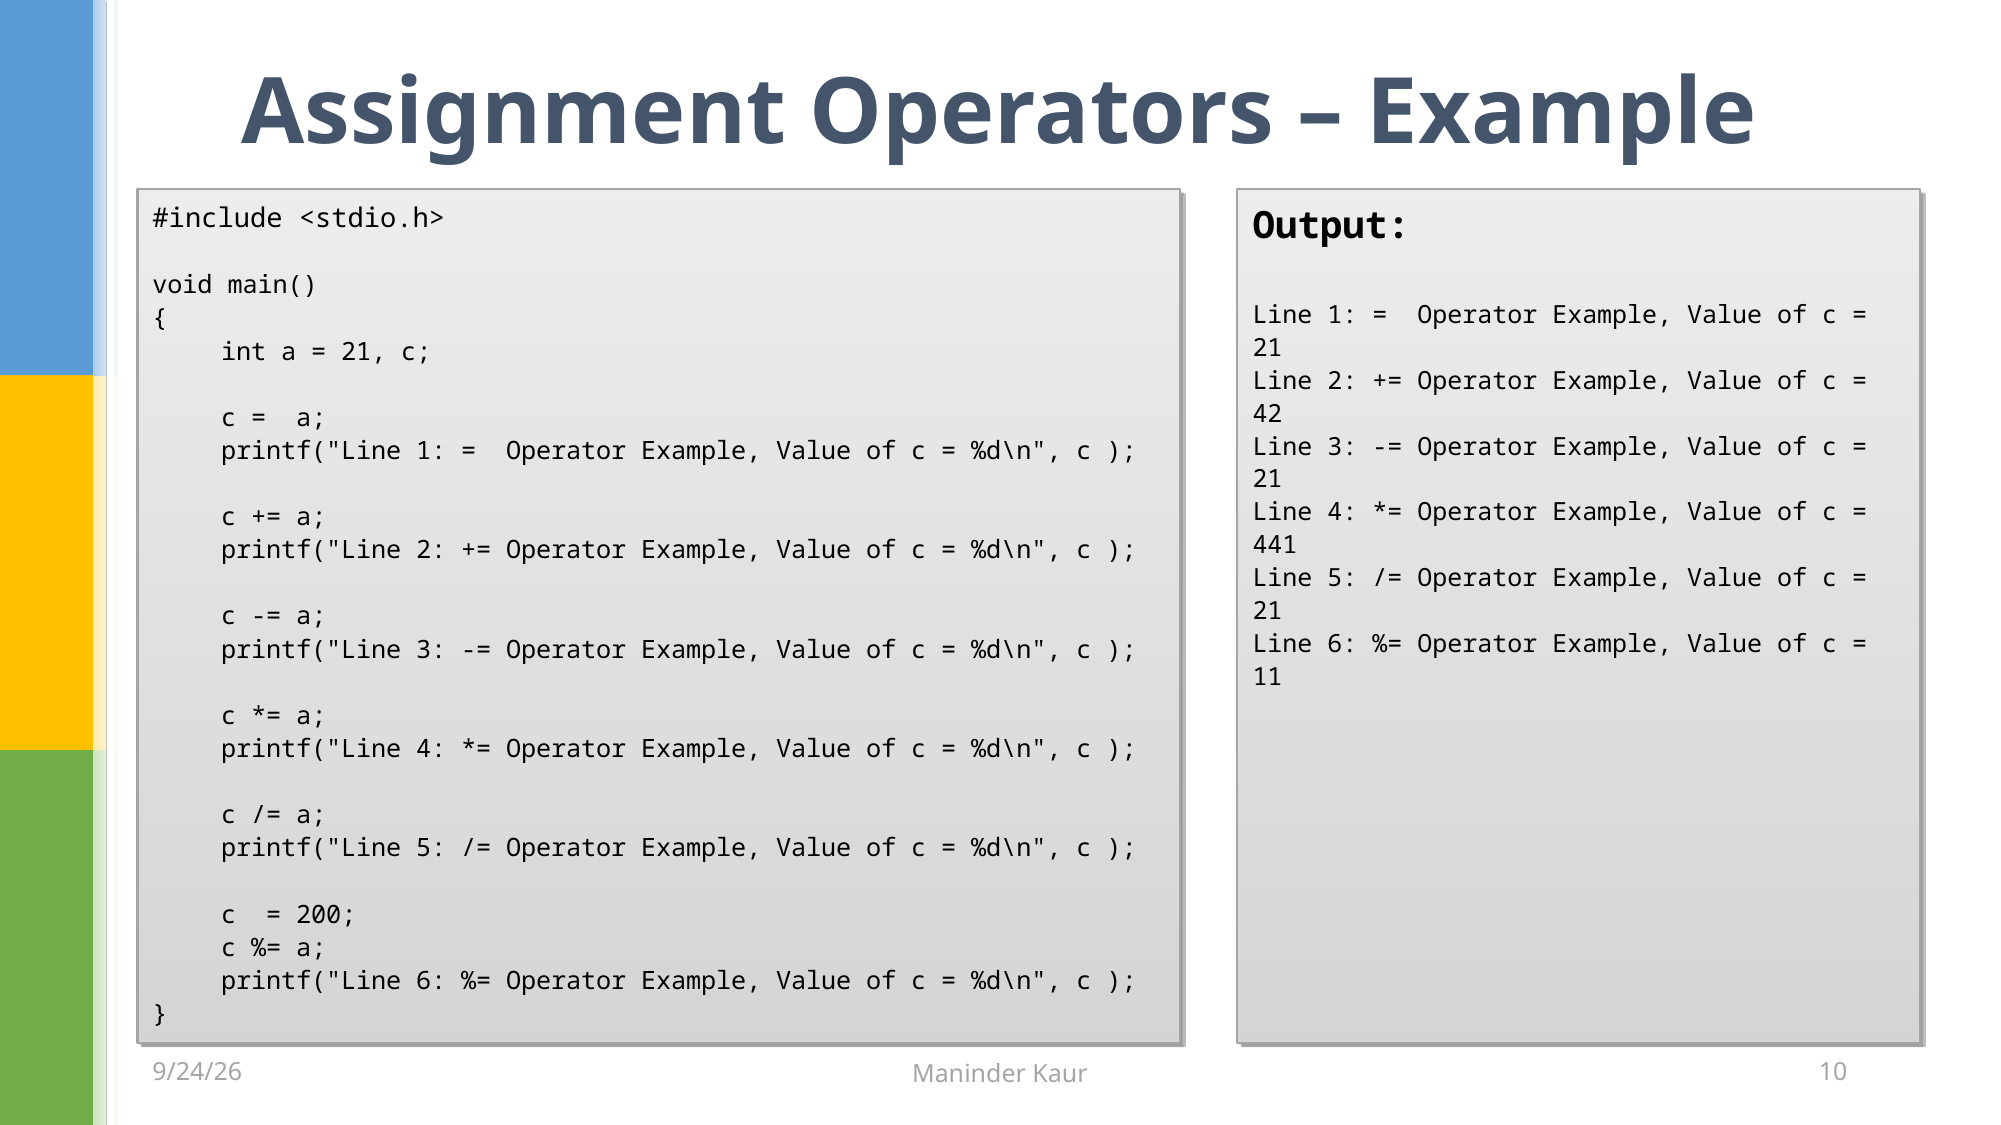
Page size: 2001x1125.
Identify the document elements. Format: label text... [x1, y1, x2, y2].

footer Maninder Kaur [762, 1042, 1238, 1103]
slide_number <number> [1325, 1043, 1863, 1103]
text_box Output: Line 1: = Operator Example, Value of c = 21 Line 2: += Operator Example, Value of c = 42 Line 3: -= Operator Example, Value of c = 21 Line 4: *= Operator Example, Value of c = 441 Line 5: /= Operator Example, Value of c = 21 Line 6: %= Operator Example, Value of c = 11 [1237, 189, 1921, 1043]
list #include <stdio.h> void main() { int a = 21, c; c = a; printf("Line 1: = Operator Example, Value of c = %d\n", c ); c += a; printf("Line 2: += Operator Example, Value of c = %d\n", c ); c -= a; printf("Line 3: -= Operator Example, Value of c = %d\n", c ); c *= a; printf("Line 4: *= Operator Example, Value of c = %d\n", c ); c /= a; printf("Line 5: /= Operator Example, Value of c = %d\n", c ); c = 200; c %= a; printf("Line 6: %= Operator Example, Value of c = %d\n", c ); } [137, 190, 1180, 1043]
title Assignment Operators – Example [137, 25, 1863, 190]
slide_number 1/21/15 [137, 1042, 675, 1103]
